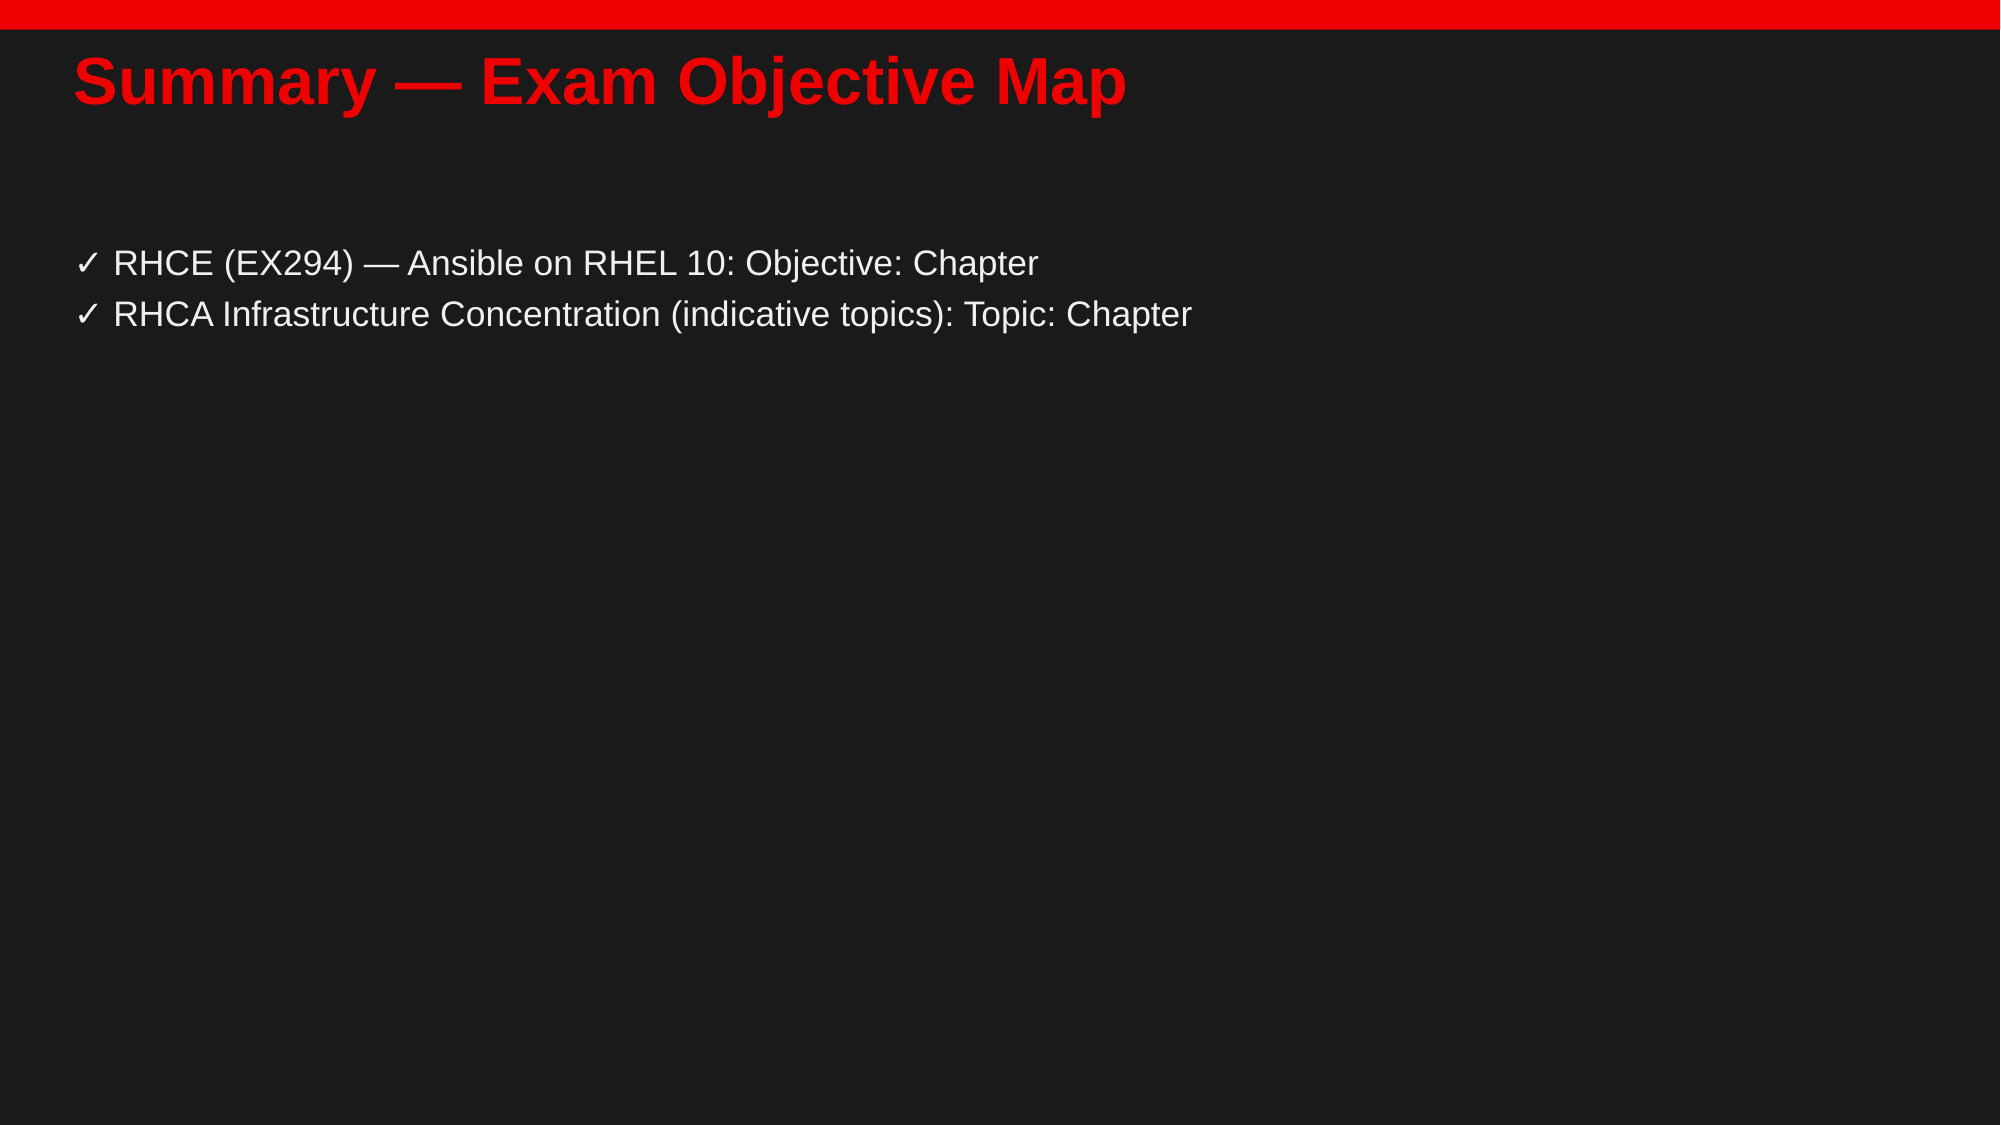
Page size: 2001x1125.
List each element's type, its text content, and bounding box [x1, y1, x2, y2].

text_box Summary — Exam Objective Map [59, 36, 1942, 208]
text_box [0, 0, 2001, 30]
text_box ✓ RHCE (EX294) — Ansible on RHEL 10: Objective: Chapter ✓ RHCA Infrastructure Concentration (indicative topics): Topic: Chapter [59, 236, 1942, 1037]
